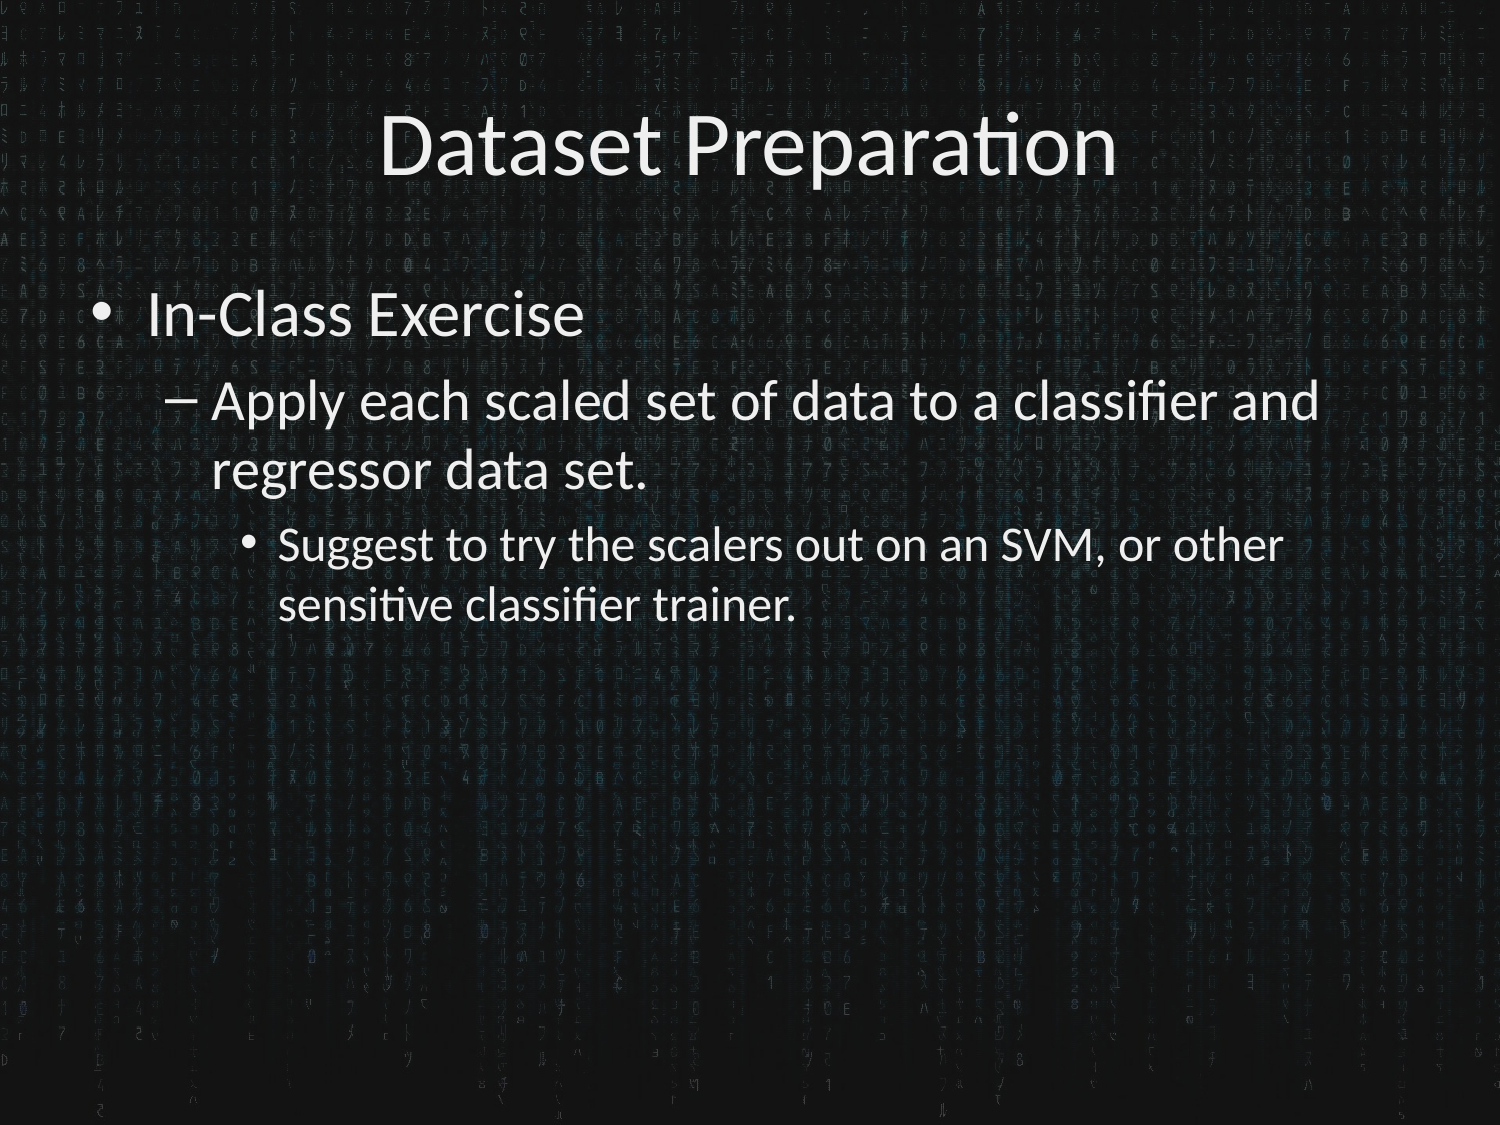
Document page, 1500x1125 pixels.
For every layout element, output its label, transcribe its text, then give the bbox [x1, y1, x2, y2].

list In-Class Exercise Apply each scaled set of data to a classifier and regressor data set. Suggest to try the scalers out on an SVM, or other sensitive classifier trainer. [75, 262, 1425, 1005]
text_box [0, 0, 1500, 1125]
title Dataset Preparation [75, 45, 1425, 233]
